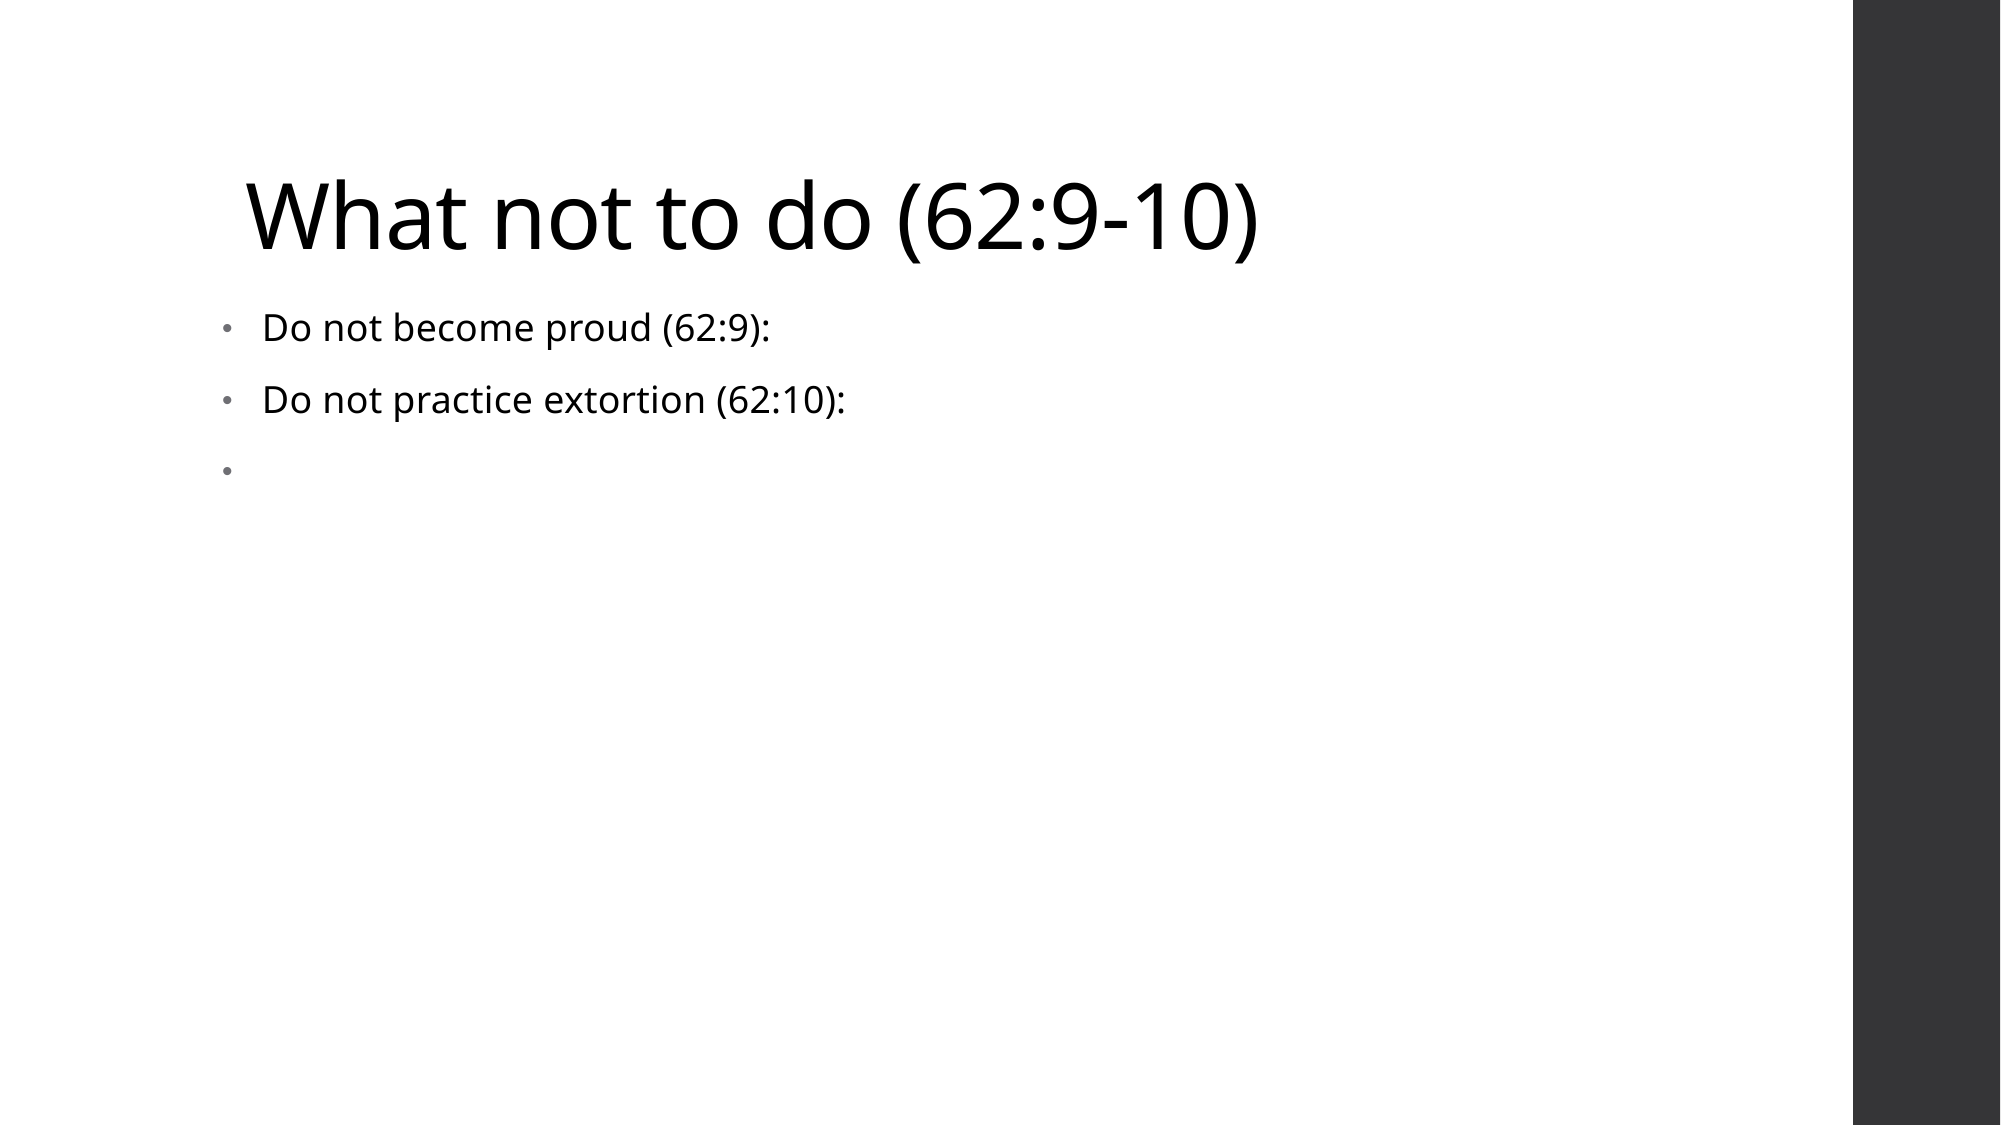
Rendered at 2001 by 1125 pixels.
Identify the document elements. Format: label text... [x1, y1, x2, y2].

list Do not become proud (62:9): Do not practice extortion (62:10): [206, 299, 1617, 1014]
title What not to do (62:9-10) [206, 60, 1797, 278]
